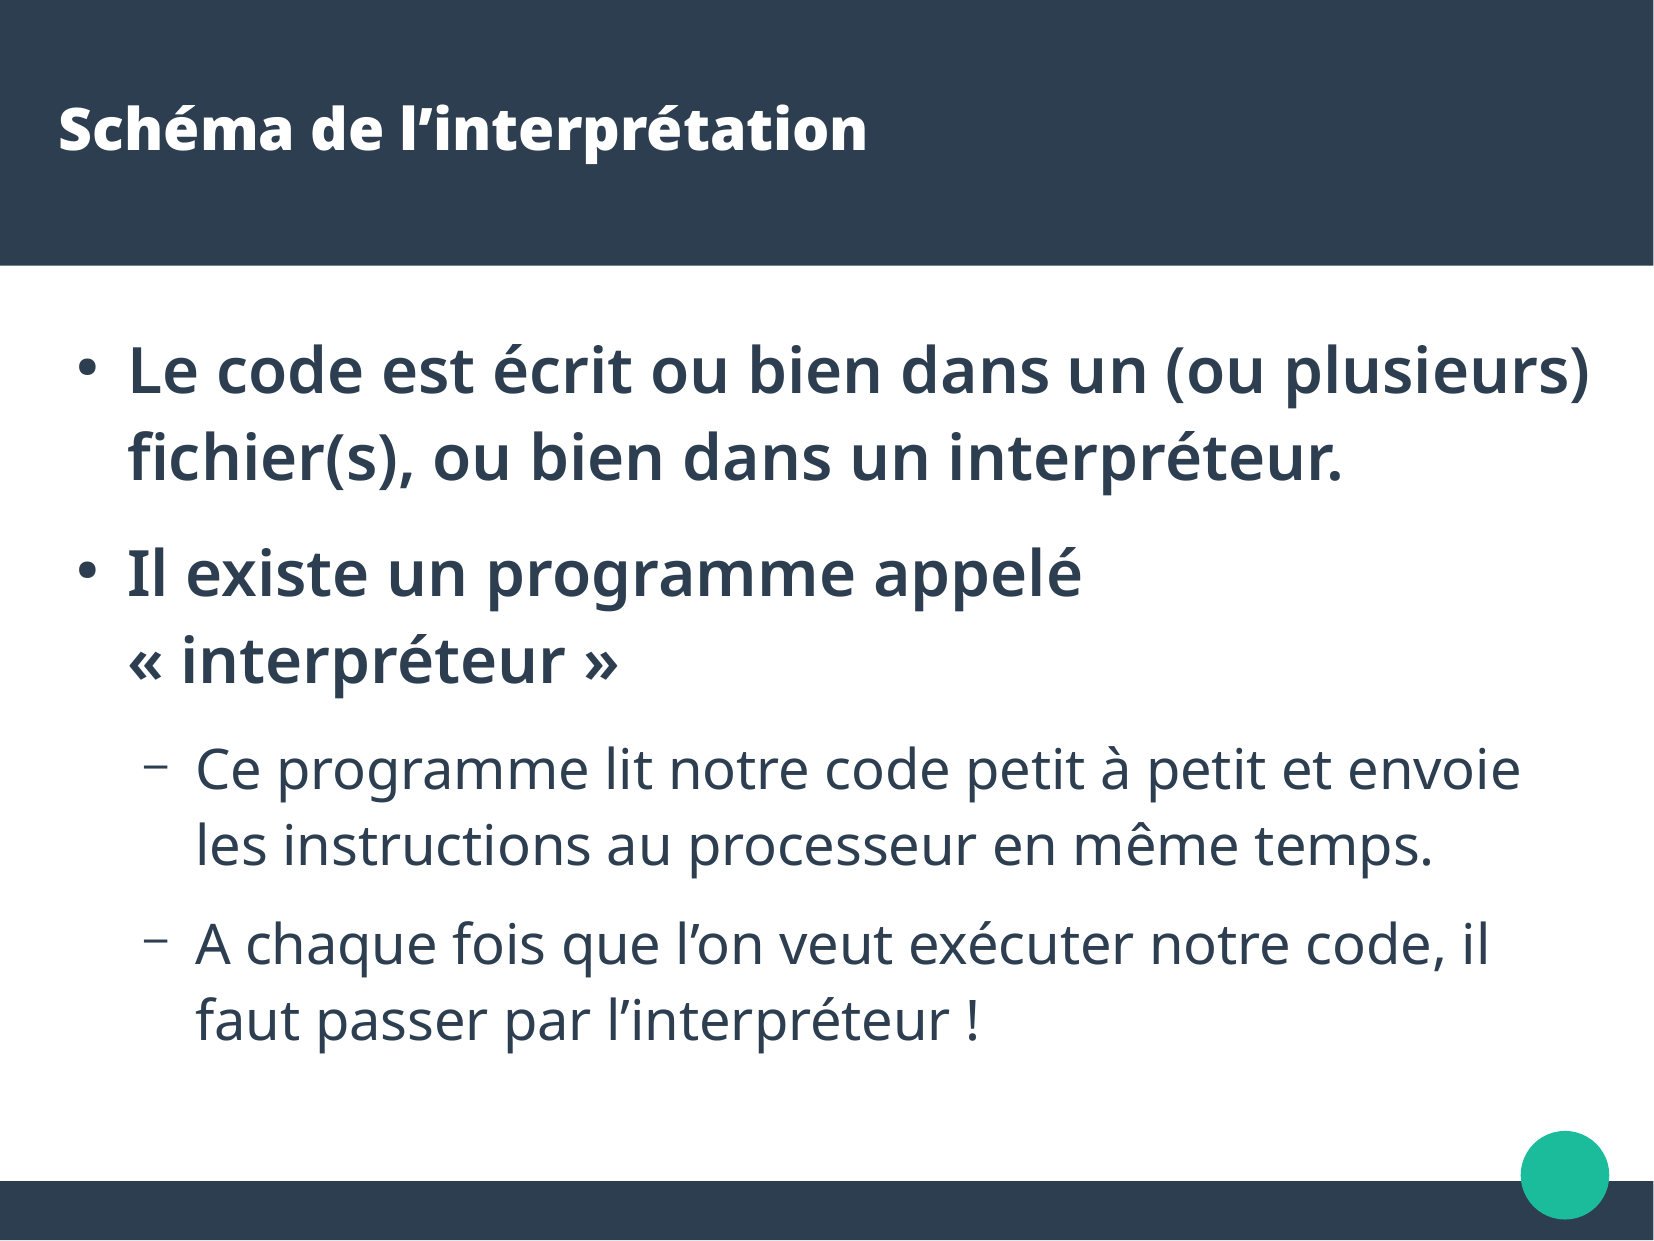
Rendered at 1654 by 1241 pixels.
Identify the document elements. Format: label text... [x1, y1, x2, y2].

list Le code est écrit ou bien dans un (ou plusieurs) fichier(s), ou bien dans un interpréteur. Il existe un programme appelé « interpréteur » Ce programme lit notre code petit à petit et envoie les instructions au processeur en même temps. A chaque fois que l’on veut exécuter notre code, il faut passer par l’interpréteur ! [59, 324, 1595, 1152]
title Schéma de l’interprétation [59, 49, 1595, 207]
